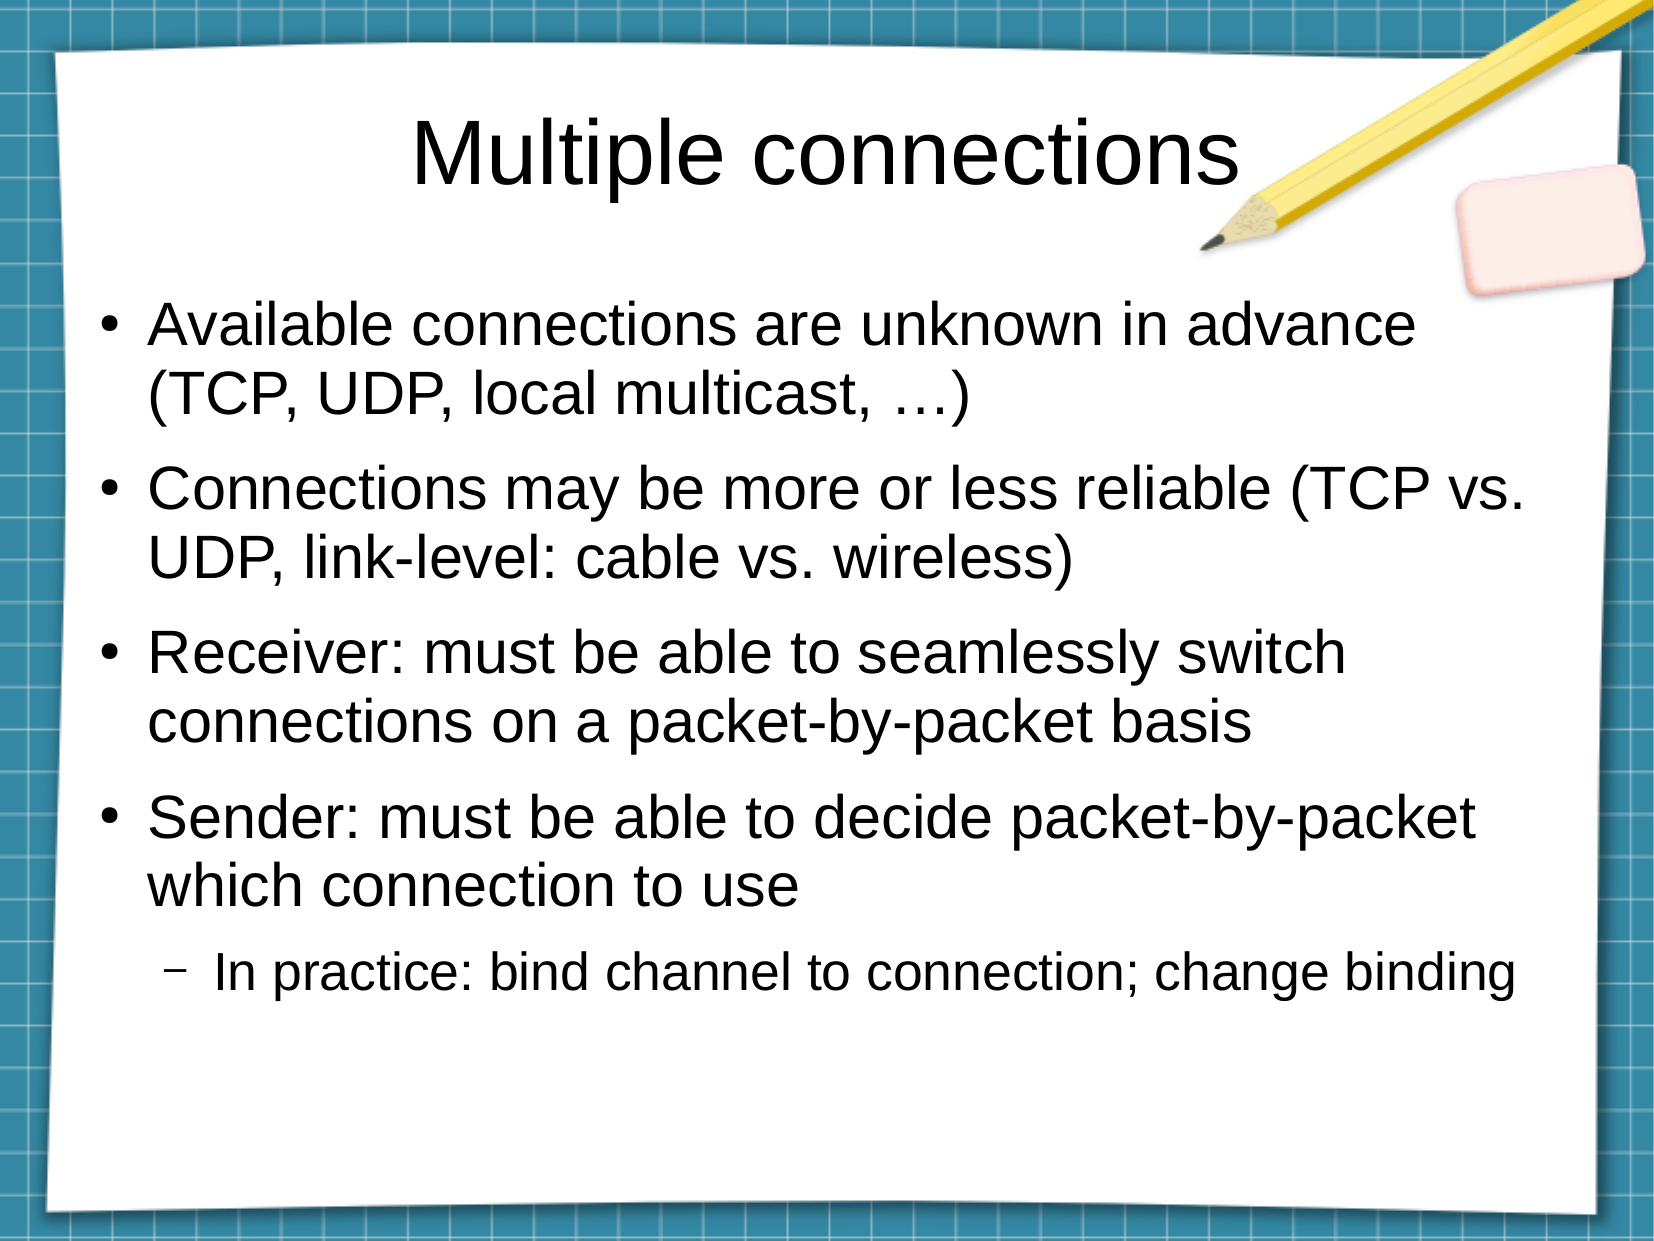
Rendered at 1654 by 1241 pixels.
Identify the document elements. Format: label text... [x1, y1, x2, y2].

picture [0, 0, 1654, 1241]
list Available connections are unknown in advance (TCP, UDP, local multicast, …) Connections may be more or less reliable (TCP vs. UDP, link-level: cable vs. wireless) Receiver: must be able to seamlessly switch connections on a packet-by-packet basis Sender: must be able to decide packet-by-packet which connection to use In practice: bind channel to connection; change binding [82, 290, 1571, 1010]
title Multiple connections [82, 49, 1571, 257]
